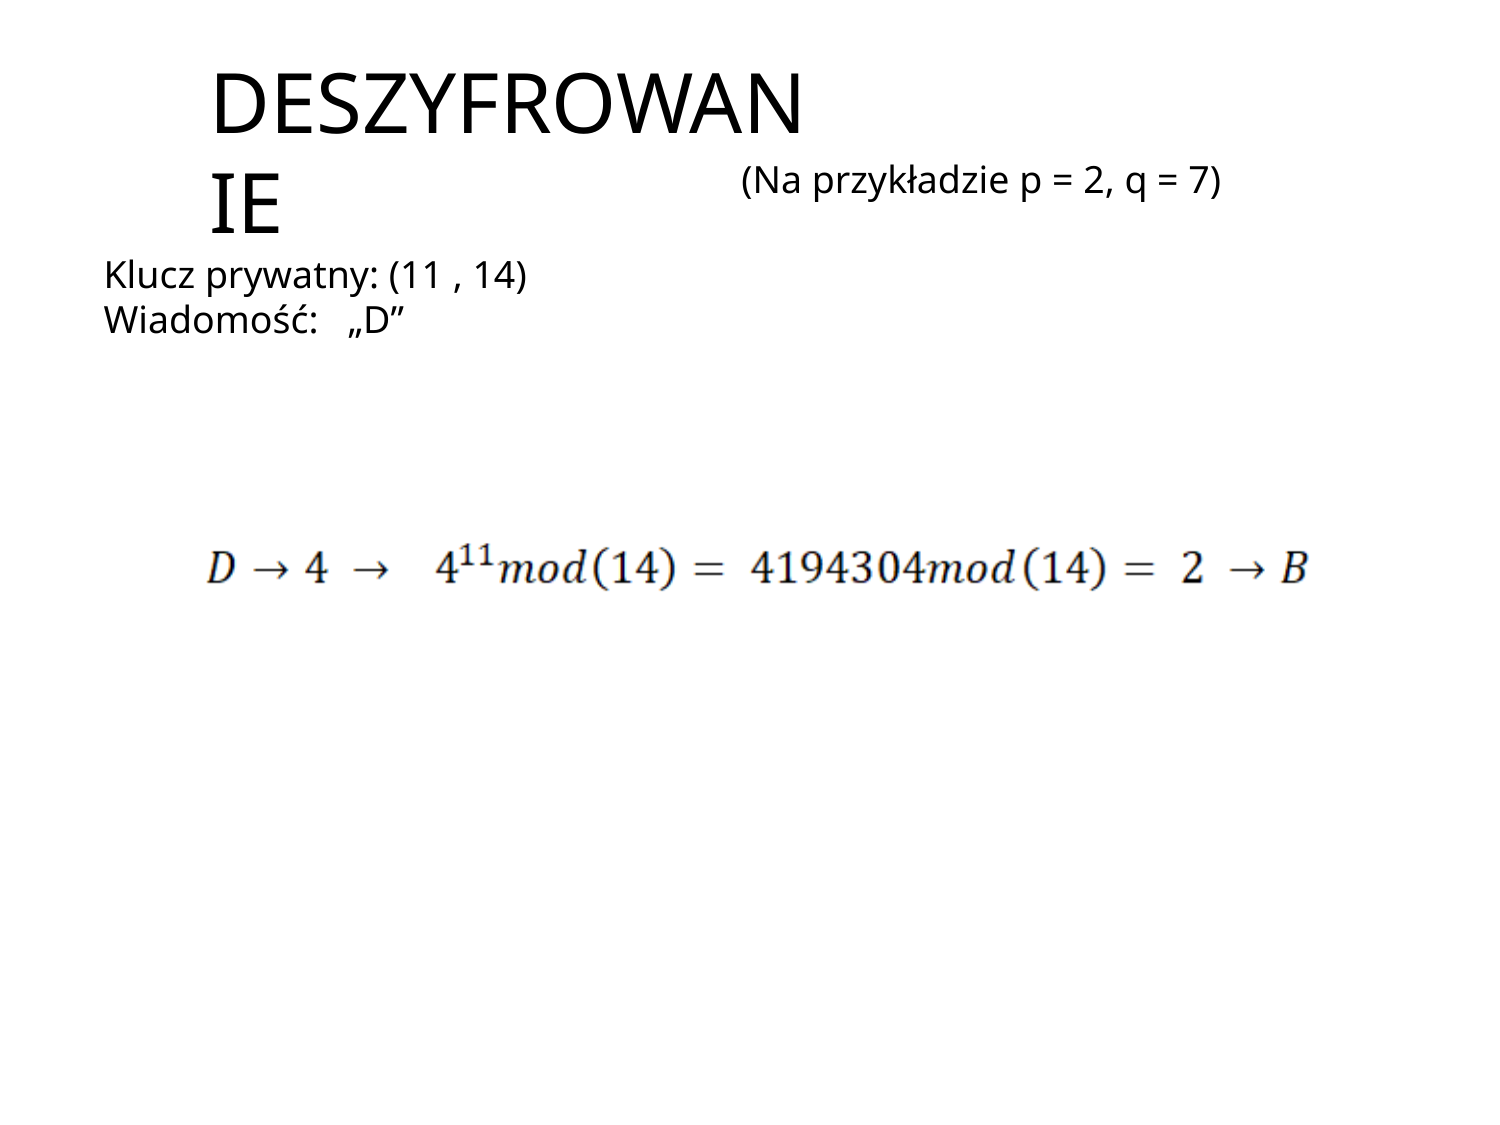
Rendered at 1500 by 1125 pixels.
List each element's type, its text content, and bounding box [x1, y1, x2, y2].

text_box DESZYFROWANIE [194, 42, 845, 159]
text_box Klucz prywatny: (11 , 14) Wiadomość: „D” [88, 243, 632, 350]
picture [206, 538, 1311, 603]
text_box (Na przykładzie p = 2, q = 7) [726, 149, 1306, 210]
